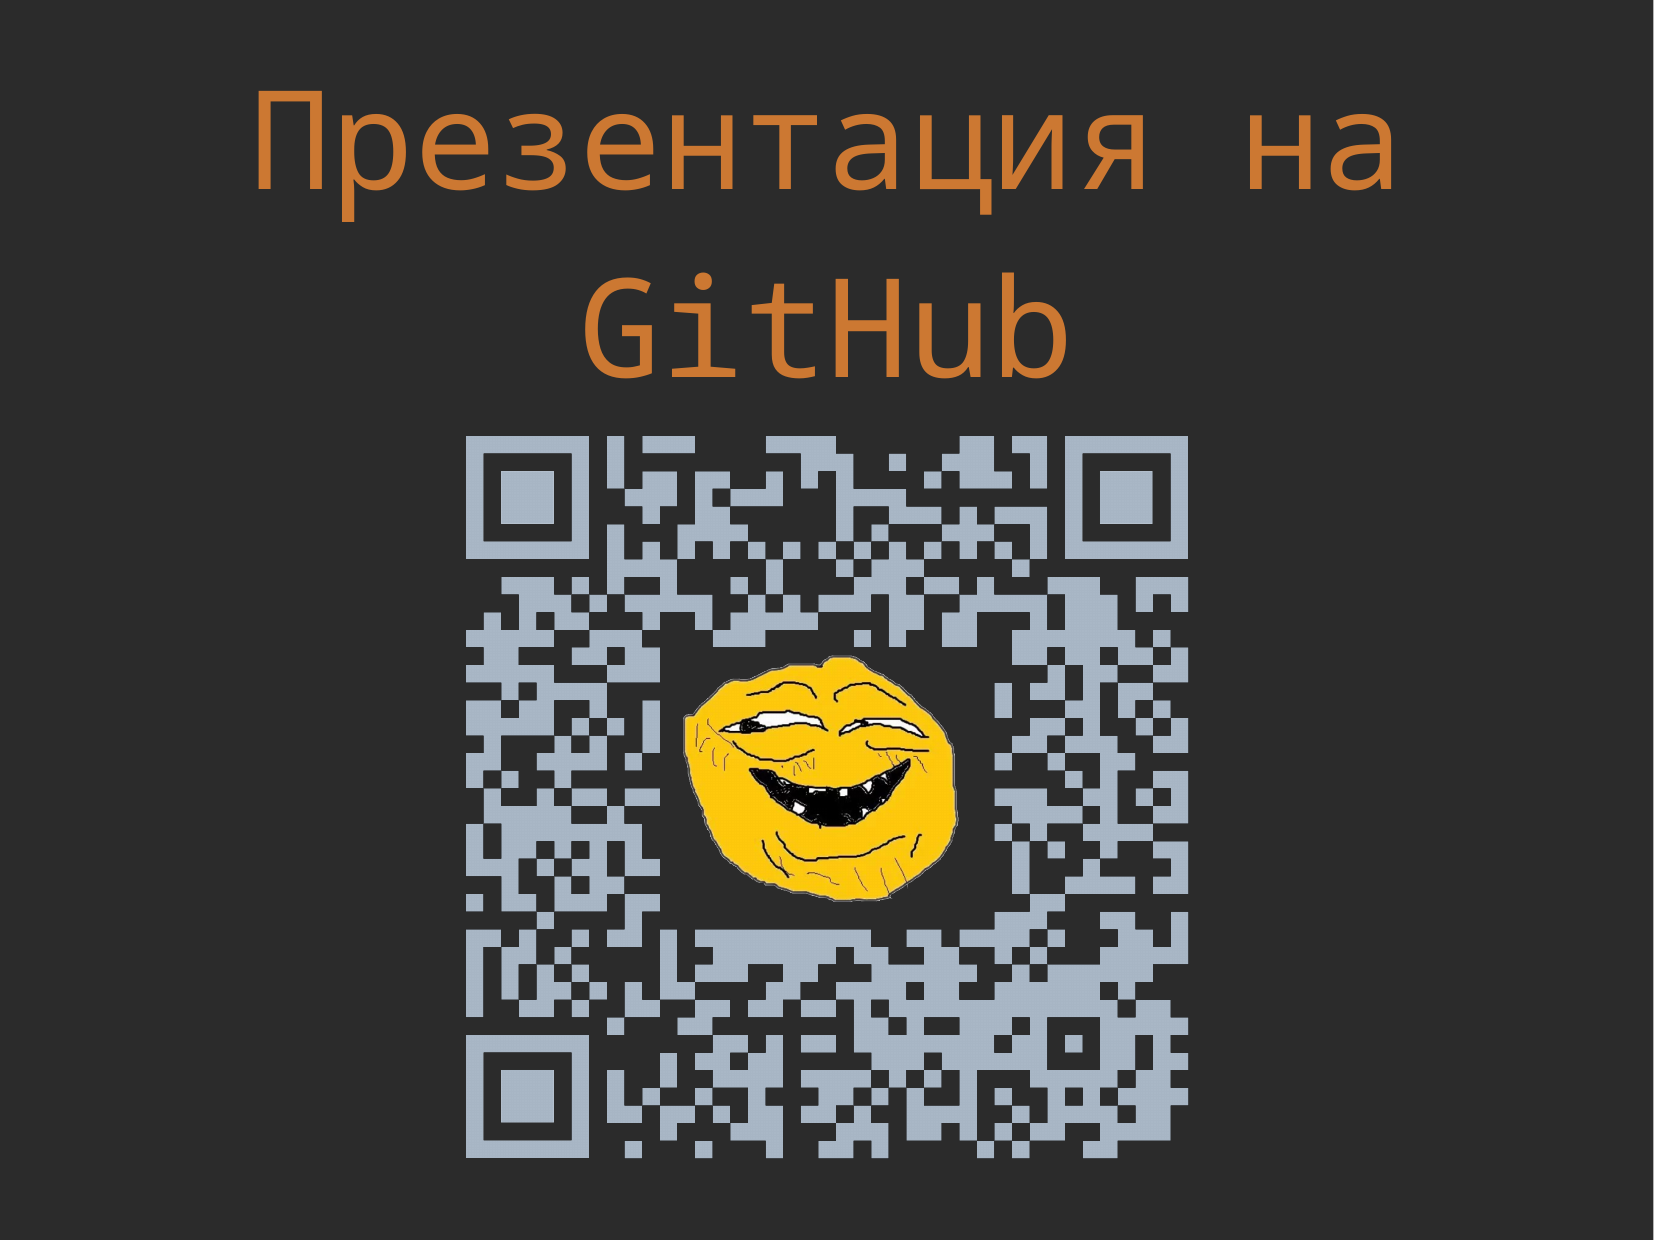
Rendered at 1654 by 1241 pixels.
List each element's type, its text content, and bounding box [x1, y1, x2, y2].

text_box Презентация на GitHub [11, 35, 1642, 805]
picture [413, 805, 1241, 1211]
